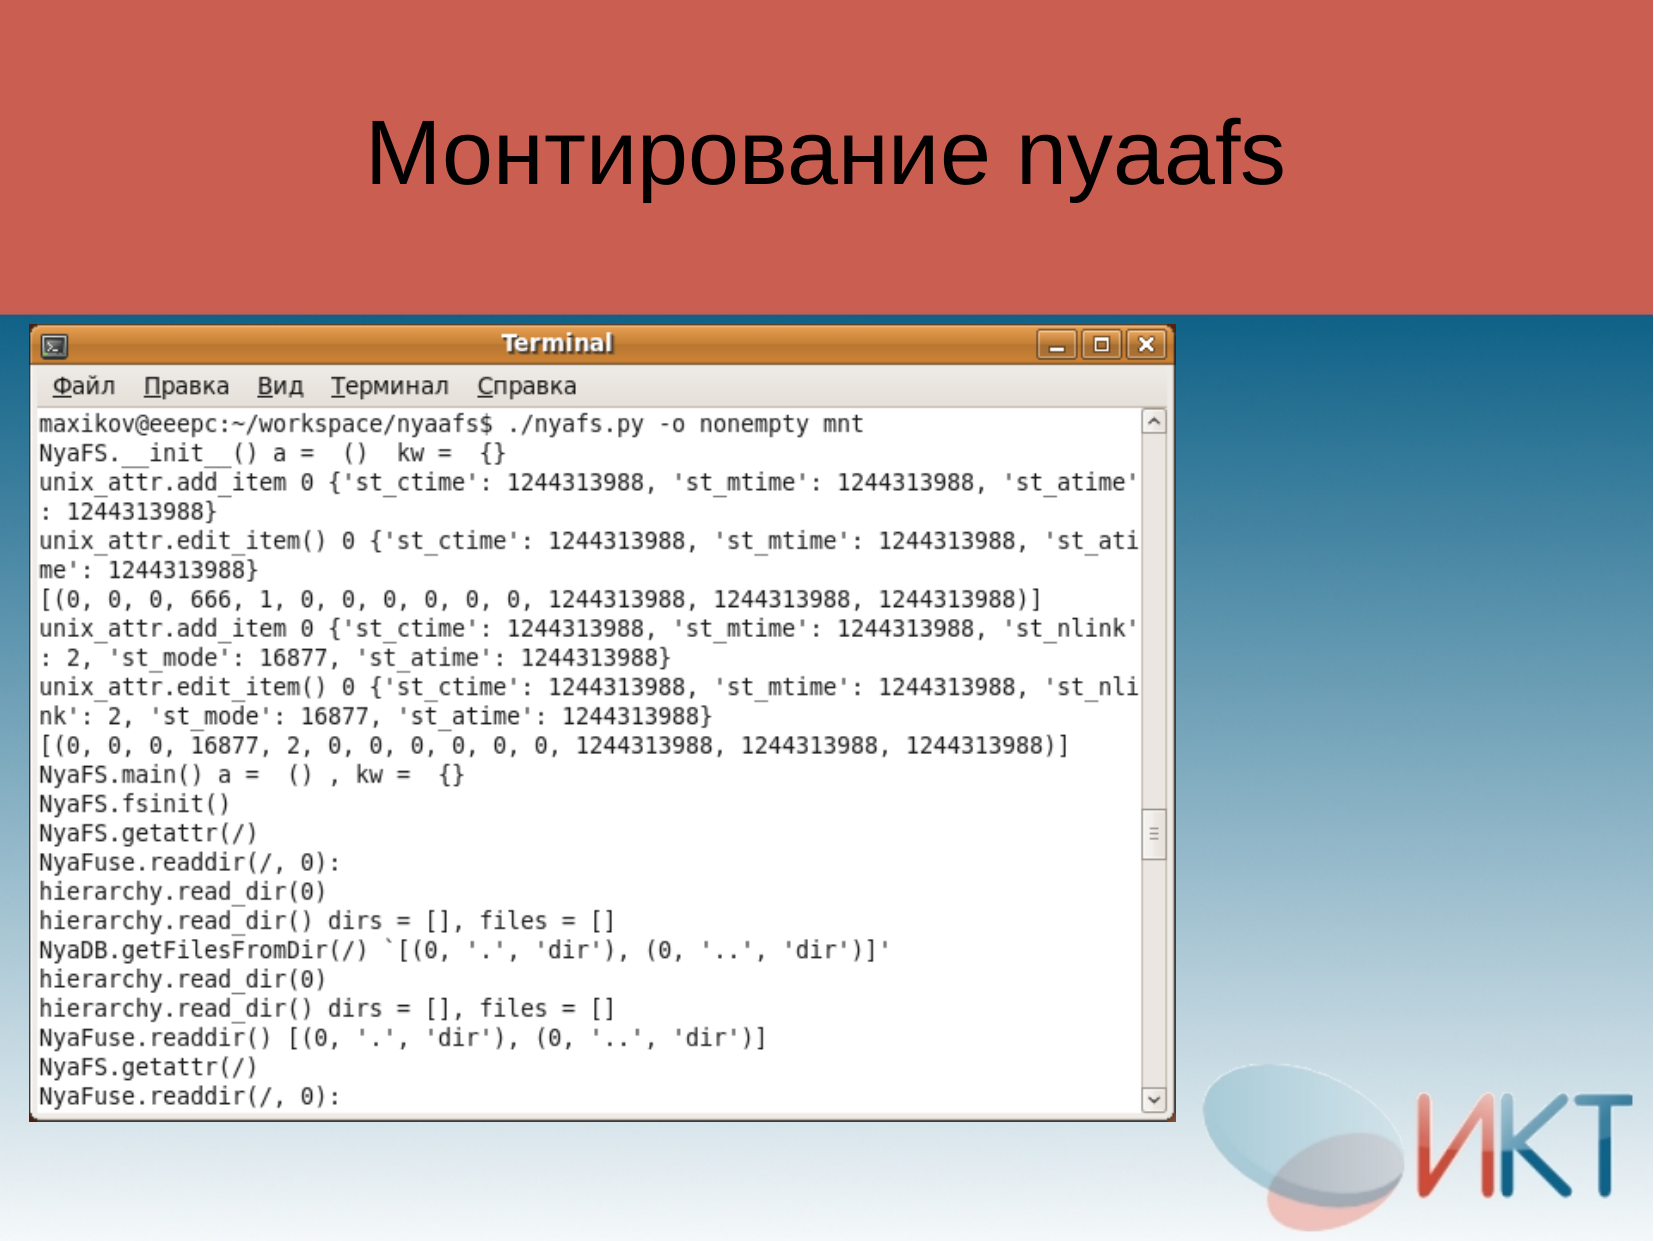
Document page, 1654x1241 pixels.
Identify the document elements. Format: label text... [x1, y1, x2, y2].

picture [0, 0, 1653, 1241]
title Монтирование nyaafs [82, 49, 1571, 257]
